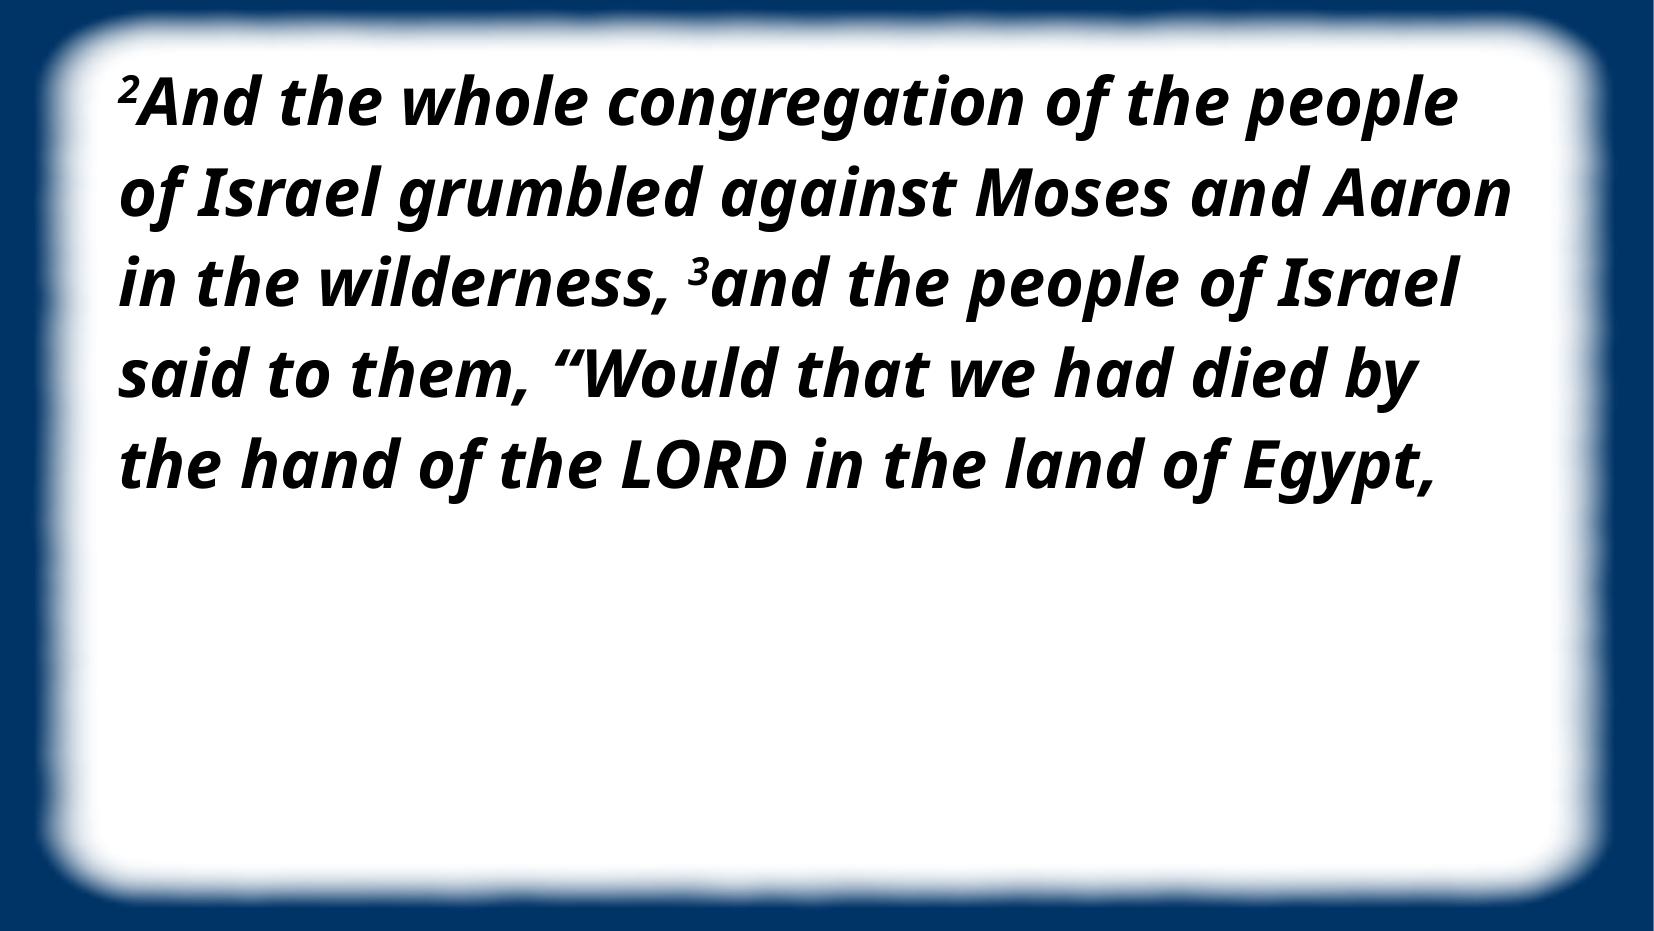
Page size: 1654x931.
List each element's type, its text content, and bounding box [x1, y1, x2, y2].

text_box 2And the whole congregation of the people of Israel grumbled against Moses and Aaron in the wilderness, 3and the people of Israel said to them, “Would that we had died by the hand of the LORD in the land of Egypt, [103, 46, 1544, 506]
picture [0, 0, 1654, 931]
